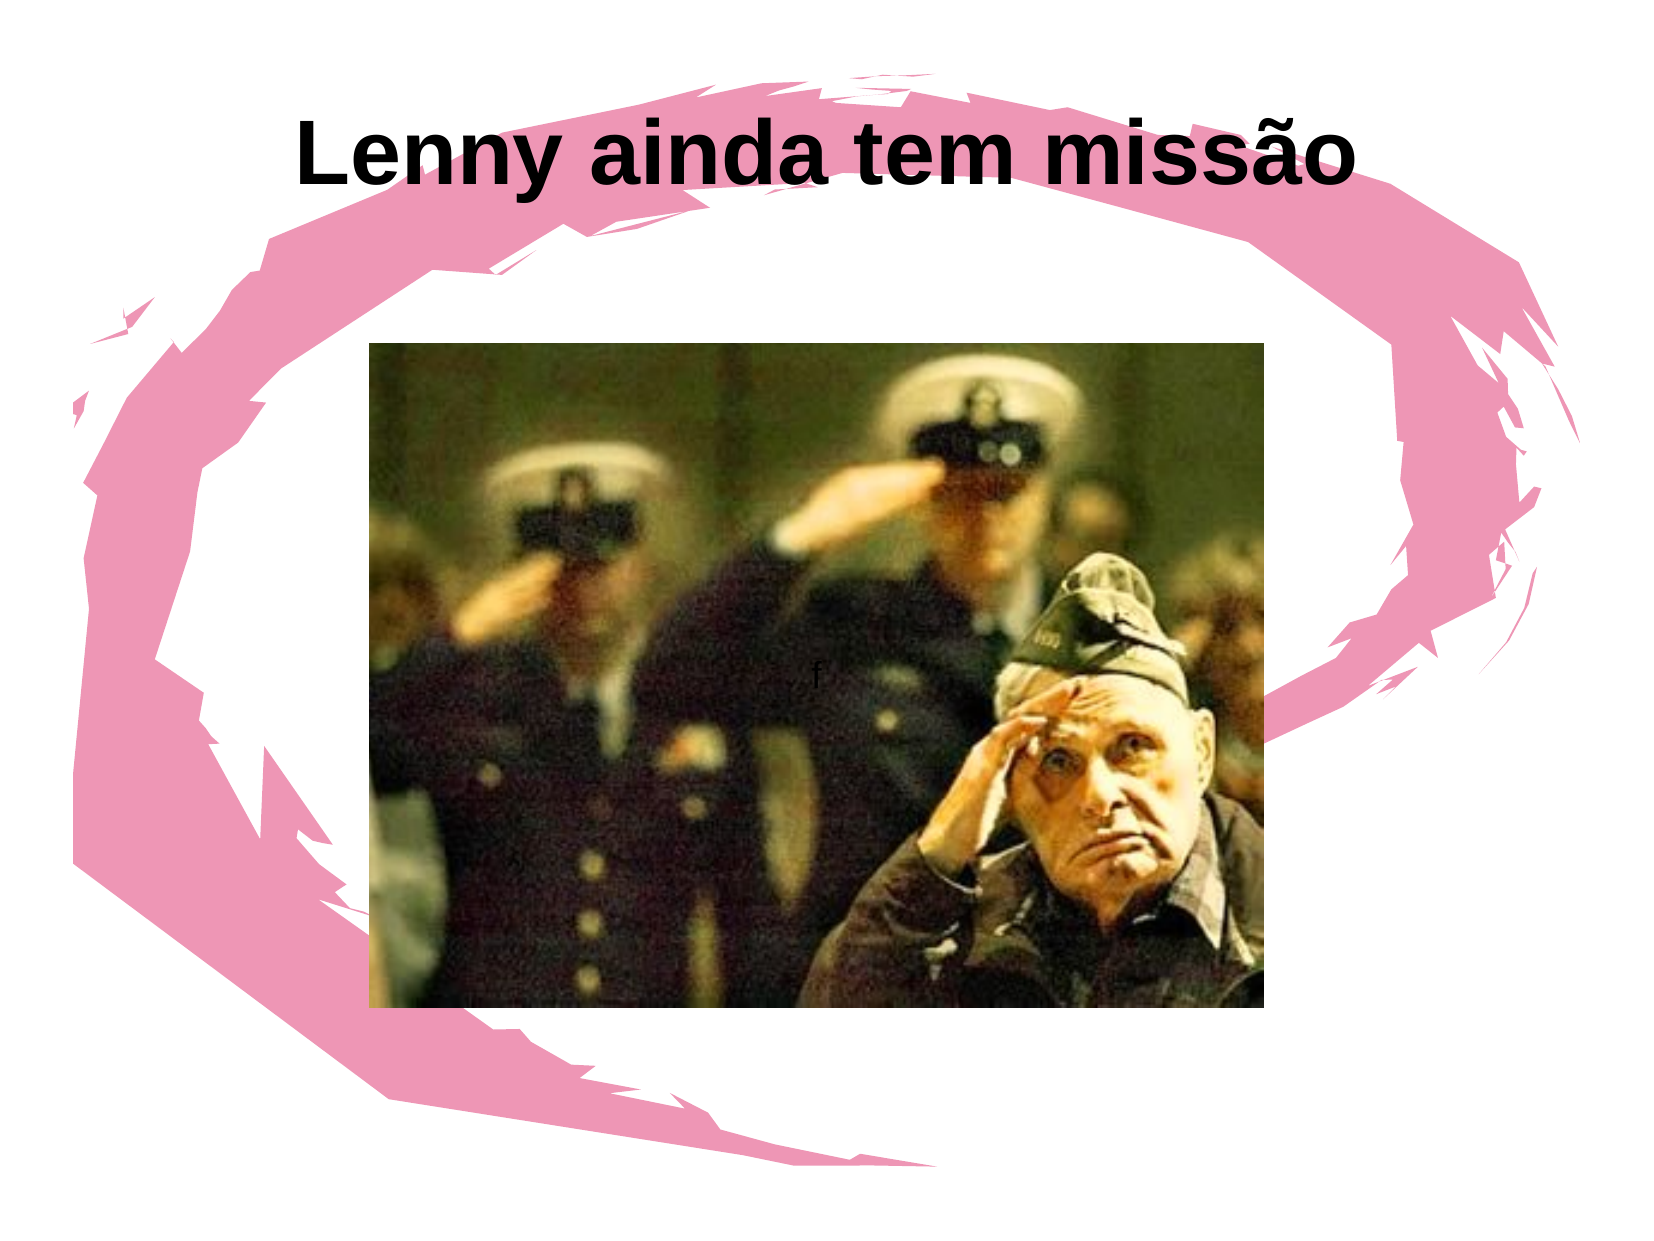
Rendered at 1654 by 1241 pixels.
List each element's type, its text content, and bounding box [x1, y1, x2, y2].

title Lenny ainda tem missão [82, 49, 1571, 257]
picture [369, 343, 1264, 1008]
